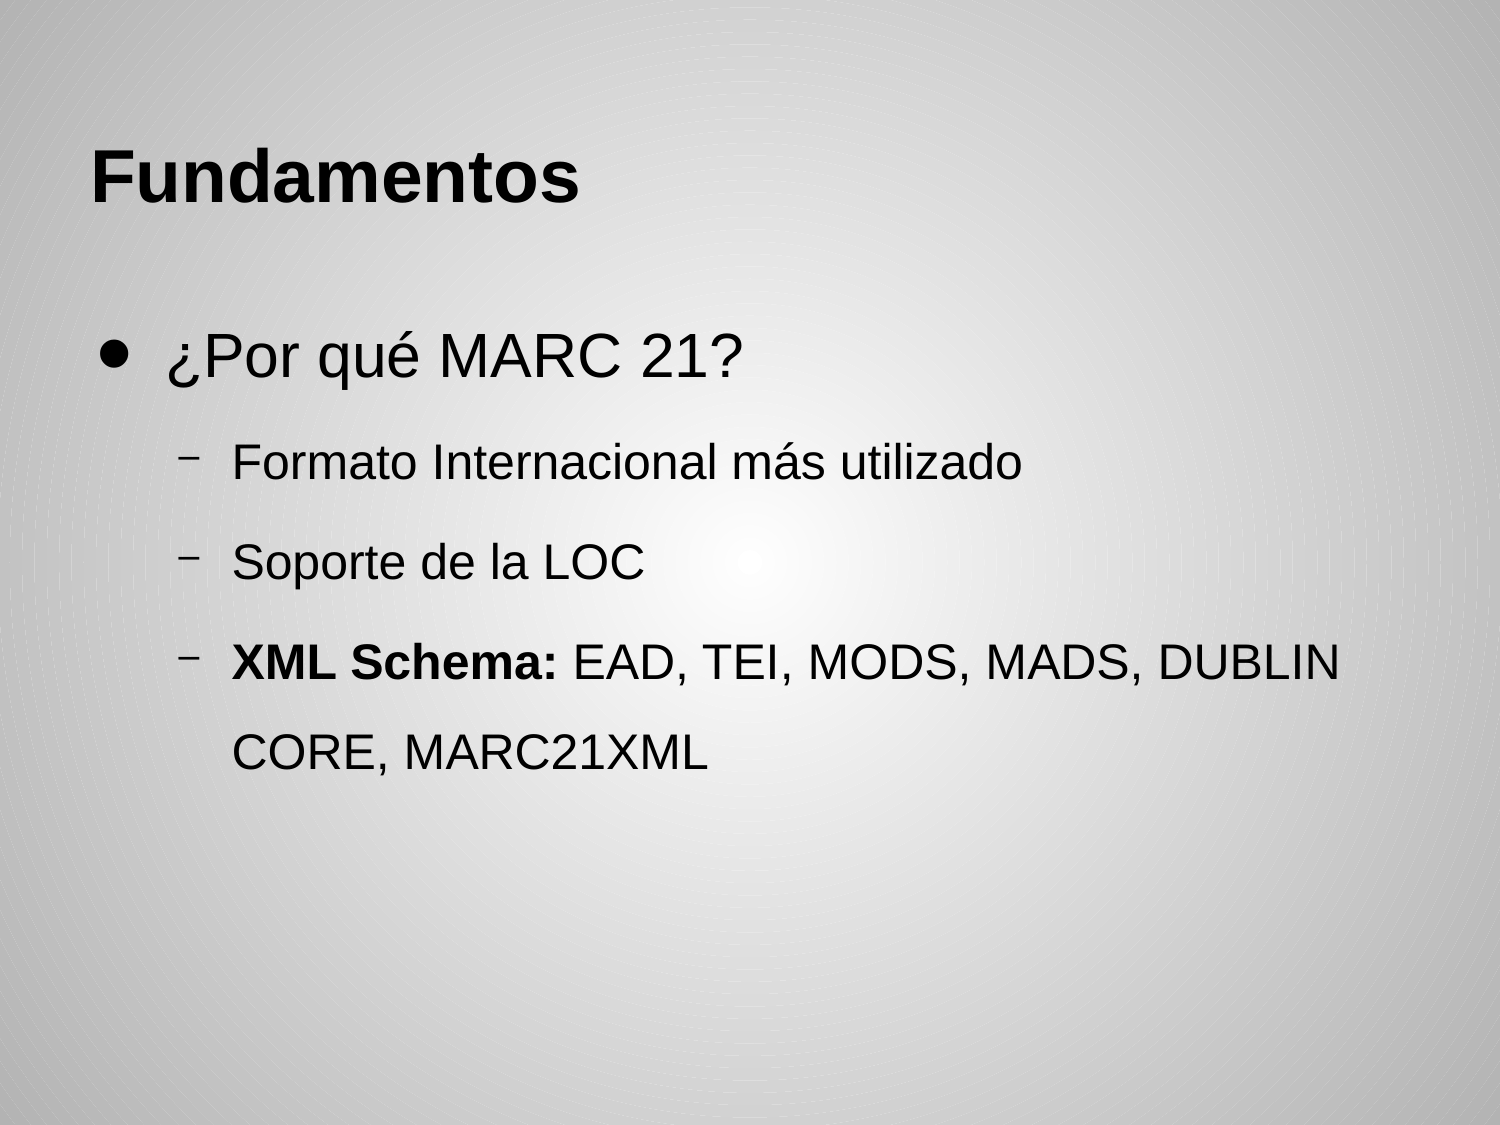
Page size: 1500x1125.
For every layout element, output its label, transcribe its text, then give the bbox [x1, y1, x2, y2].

title Fundamentos [75, 45, 1425, 233]
list ¿Por qué MARC 21? Formato Internacional más utilizado Soporte de la LOC XML Schema: EAD, TEI, MODS, MADS, DUBLIN CORE, MARC21XML [75, 262, 1425, 1078]
